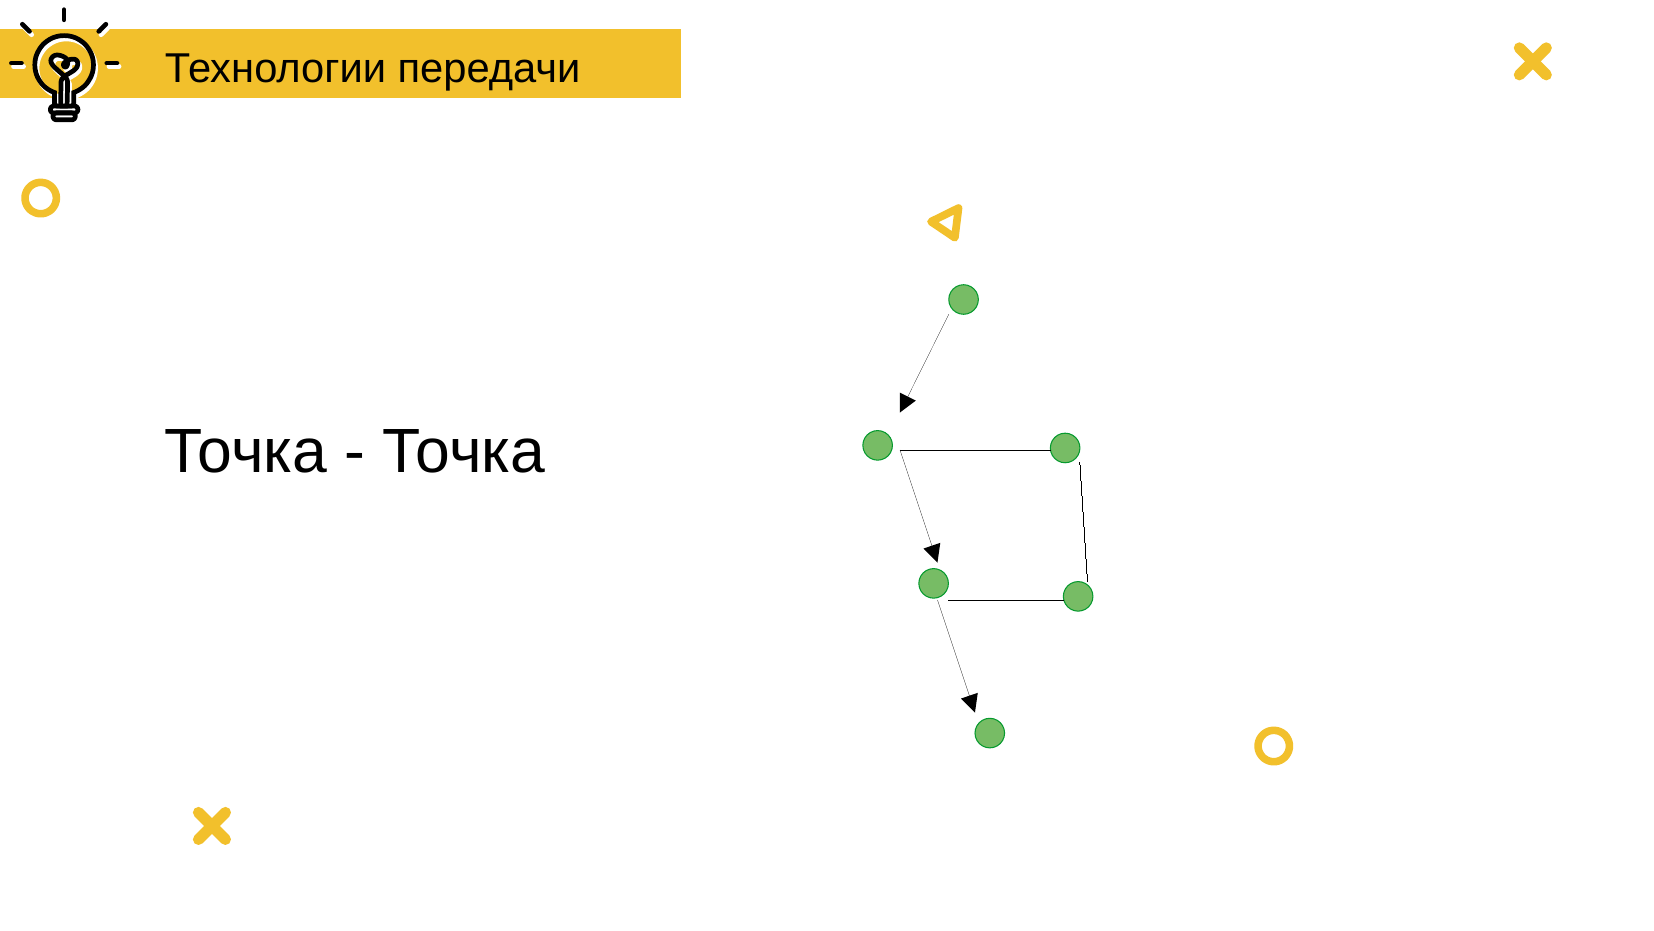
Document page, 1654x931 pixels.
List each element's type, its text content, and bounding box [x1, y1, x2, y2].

text_box [948, 284, 979, 315]
text_box [1063, 581, 1093, 612]
text_box Технологии передачи [150, 37, 638, 99]
text_box [975, 718, 1005, 748]
text_box [862, 430, 893, 461]
text_box [1050, 433, 1080, 463]
text_box Точка - Точка [150, 408, 750, 563]
text_box [918, 568, 949, 599]
